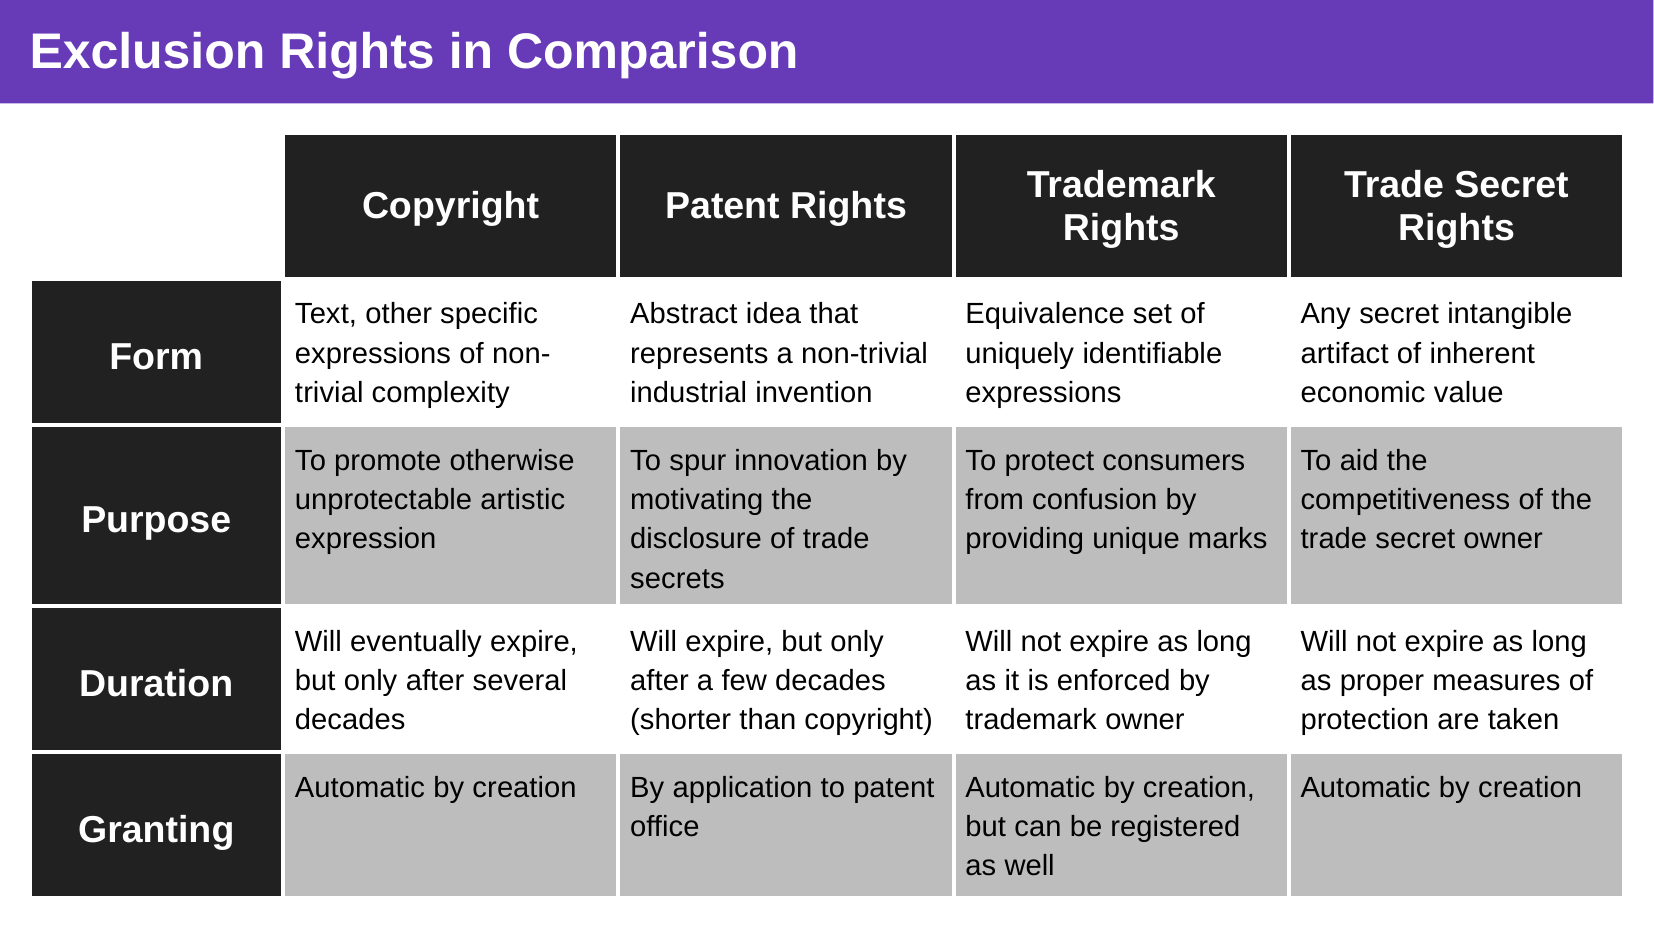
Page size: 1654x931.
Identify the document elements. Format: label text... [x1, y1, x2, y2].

table_header [32, 135, 281, 277]
table_cell Will not expire as long as proper measures of protection are taken [1291, 608, 1622, 750]
table_cell By application to patent office [620, 754, 952, 896]
table_cell To promote otherwise unprotectable artistic expression [285, 427, 616, 604]
table_cell Will eventually expire, but only after several decades [285, 608, 616, 750]
table_cell To spur innovation by motivating the disclosure of trade secrets [620, 427, 952, 604]
table_cell Automatic by creation [285, 754, 616, 896]
table_cell Equivalence set of uniquely identifiable expressions [956, 281, 1287, 423]
table_header Trade Secret Rights [1291, 135, 1622, 277]
table_header Copyright [285, 135, 616, 277]
table_cell Will not expire as long as it is enforced by trademark owner [956, 608, 1287, 750]
table_cell Abstract idea that represents a non-trivial industrial invention [620, 281, 952, 423]
table_cell Text, other specific expressions of non-trivial complexity [285, 281, 616, 423]
table_cell To protect consumers from confusion by providing unique marks [956, 427, 1287, 604]
title Exclusion Rights in Comparison [0, 0, 1654, 104]
table_cell Duration [32, 608, 281, 750]
table_cell Purpose [32, 427, 281, 604]
table_header Trademark Rights [956, 135, 1287, 277]
table_cell To aid the competitiveness of the trade secret owner [1291, 427, 1622, 604]
table_cell Will expire, but only after a few decades (shorter than copyright) [620, 608, 952, 750]
table_cell Granting [32, 754, 281, 896]
table_cell Form [32, 281, 281, 423]
table_cell Automatic by creation, but can be registered as well [956, 754, 1287, 896]
table_cell Automatic by creation [1291, 754, 1622, 896]
table_header Patent Rights [620, 135, 952, 277]
table_cell Any secret intangible artifact of inherent economic value [1291, 281, 1622, 423]
